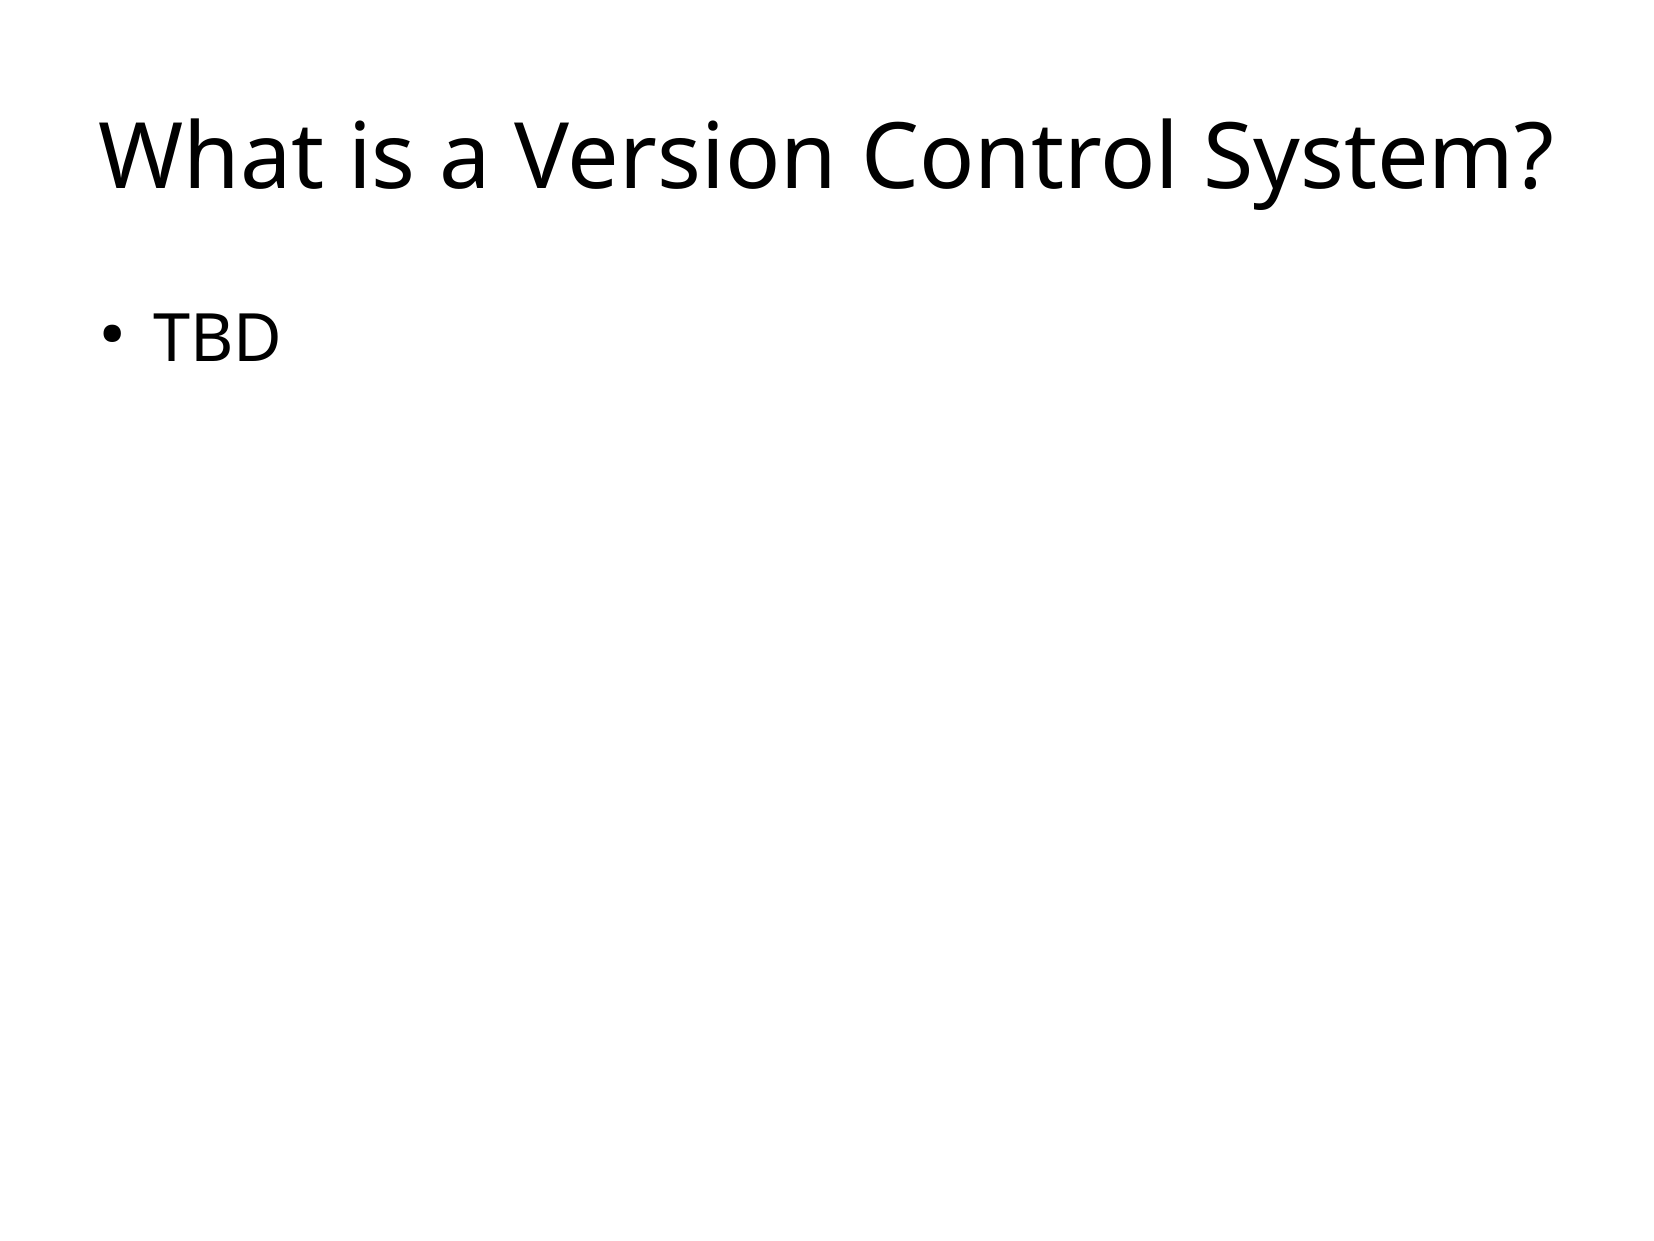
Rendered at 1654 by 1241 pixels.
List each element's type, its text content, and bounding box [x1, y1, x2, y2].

title What is a Version Control System? [82, 49, 1571, 257]
list TBD [82, 290, 1571, 1010]
